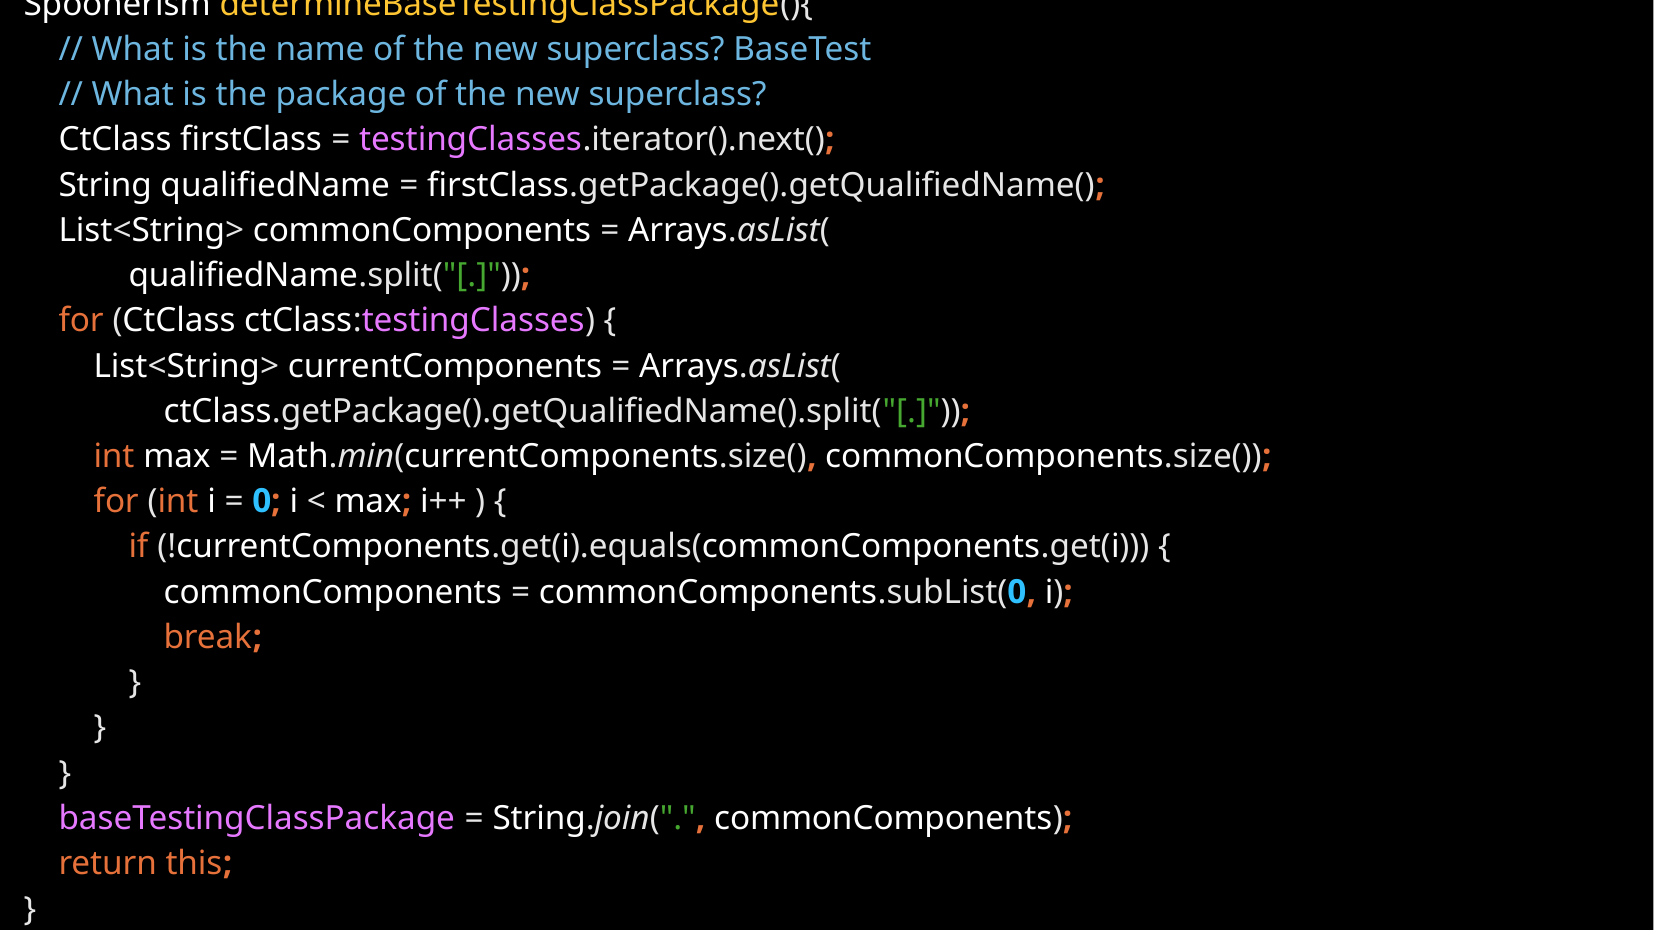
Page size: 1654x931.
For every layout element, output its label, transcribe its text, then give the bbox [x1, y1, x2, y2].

subtitle Spoonerism determineBaseTestingClassPackage(){ // What is the name of the new superclass? BaseTest // What is the package of the new superclass? CtClass firstClass = testingClasses.iterator().next(); String qualifiedName = firstClass.getPackage().getQualifiedName(); List<String> commonComponents = Arrays.asList( qualifiedName.split("[.]")); for (CtClass ctClass:testingClasses) { List<String> currentComponents = Arrays.asList( ctClass.getPackage().getQualifiedName().split("[.]")); int max = Math.min(currentComponents.size(), commonComponents.size()); for (int i = 0; i < max; i++ ) { if (!currentComponents.get(i).equals(commonComponents.get(i))) { commonComponents = commonComponents.subList(0, i); break; } } } baseTestingClassPackage = String.join(".", commonComponents); return this; } [23, 23, 1630, 886]
